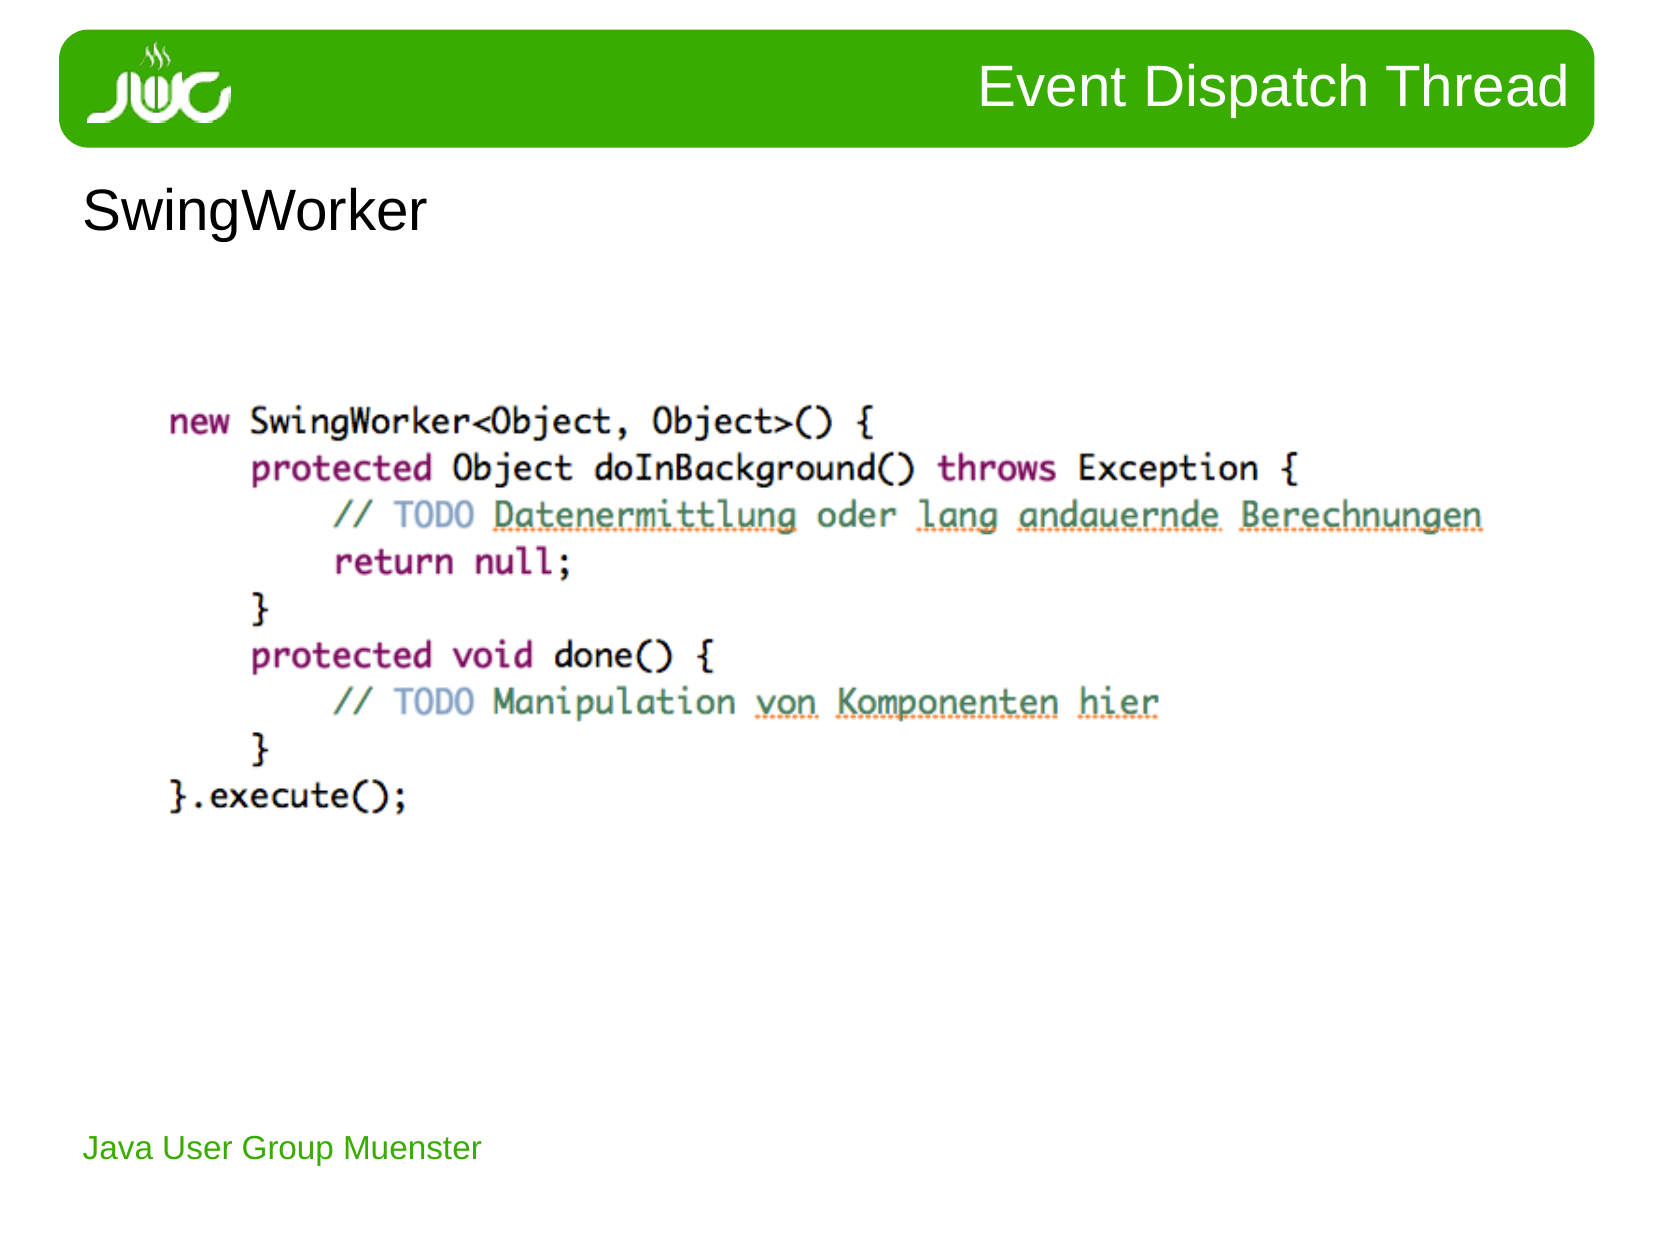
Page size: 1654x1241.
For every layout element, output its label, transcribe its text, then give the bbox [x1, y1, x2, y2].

picture [160, 400, 1493, 834]
list SwingWorker [82, 177, 1571, 568]
picture [87, 41, 231, 123]
title Event Dispatch Thread [265, 37, 1571, 136]
